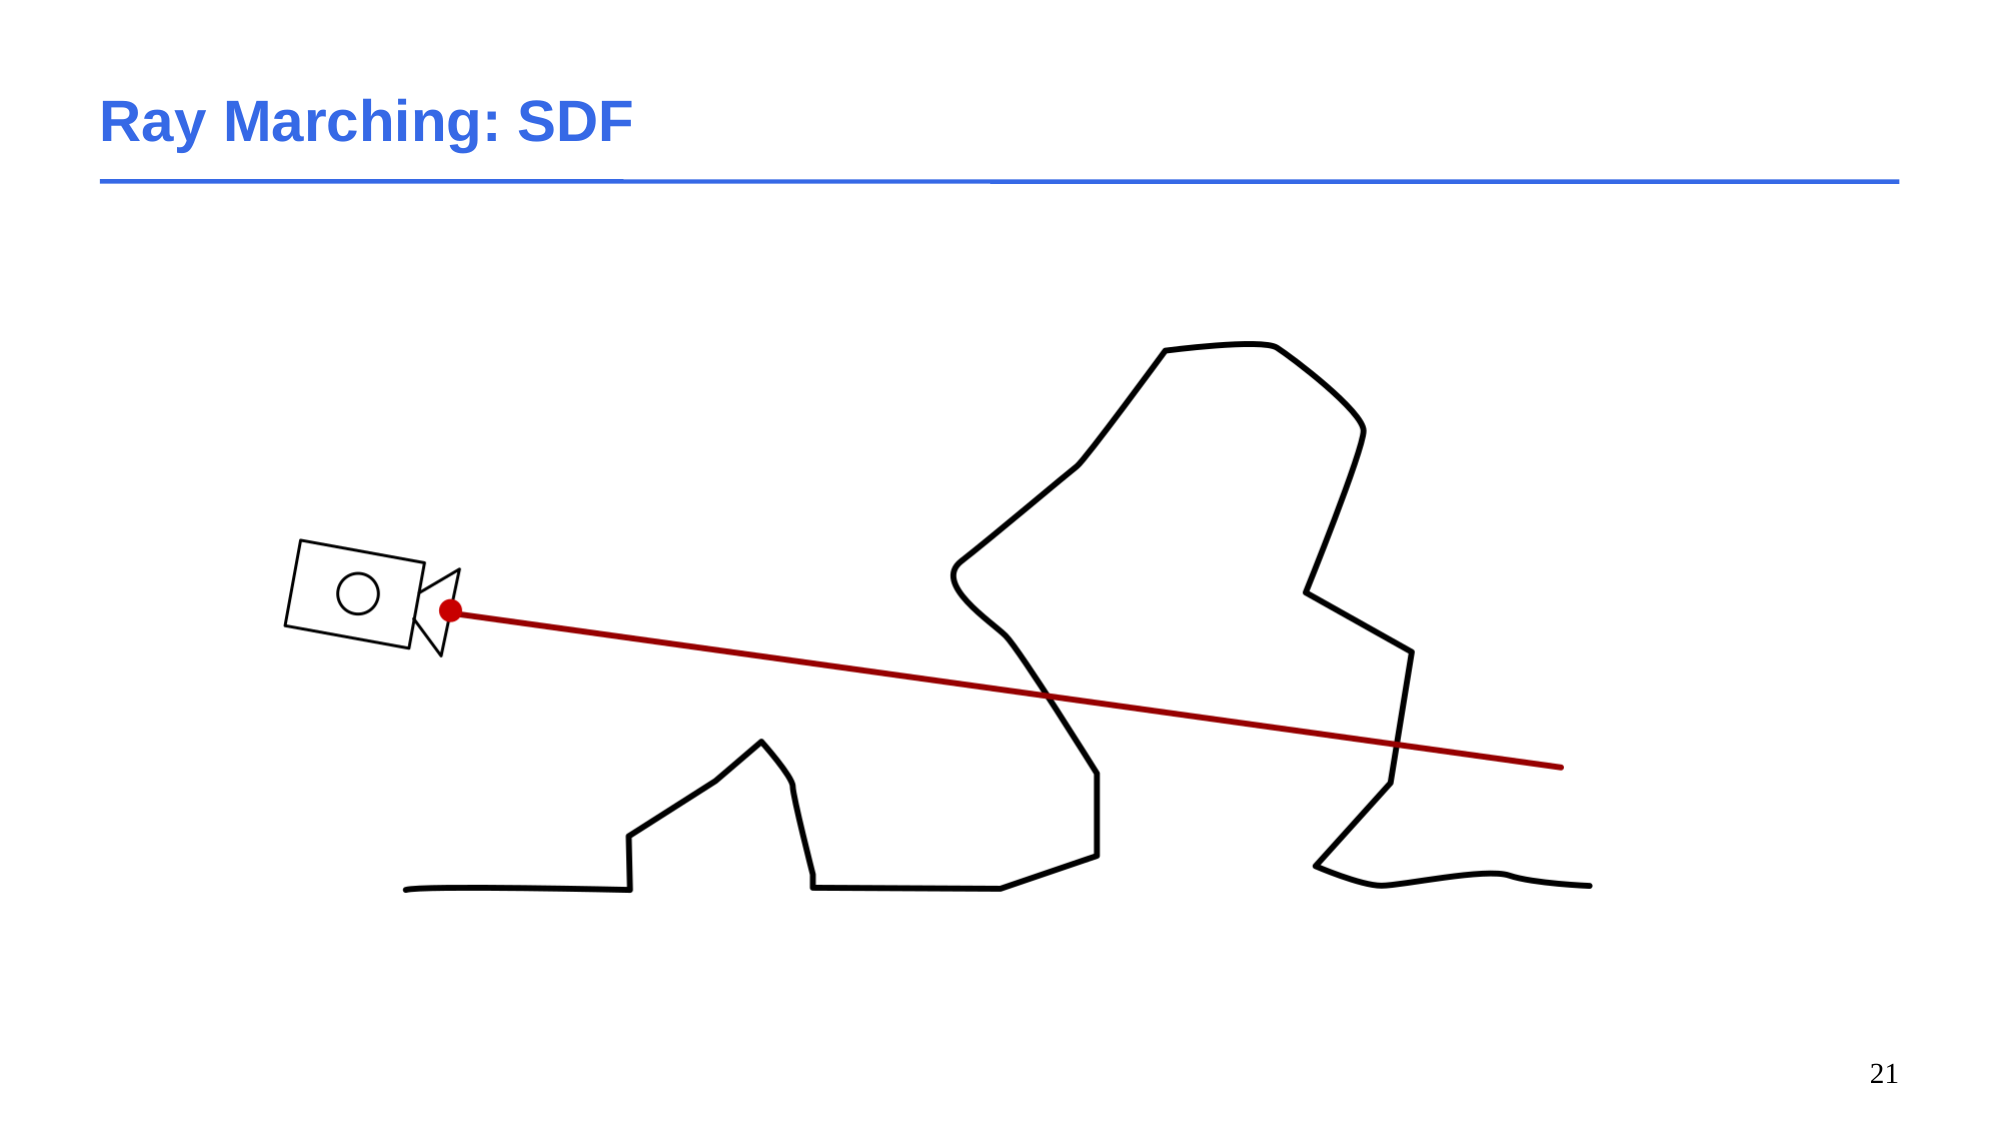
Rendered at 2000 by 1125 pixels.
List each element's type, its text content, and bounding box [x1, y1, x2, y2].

picture [176, 299, 1726, 1045]
title Ray Marching: SDF [99, 27, 1900, 215]
